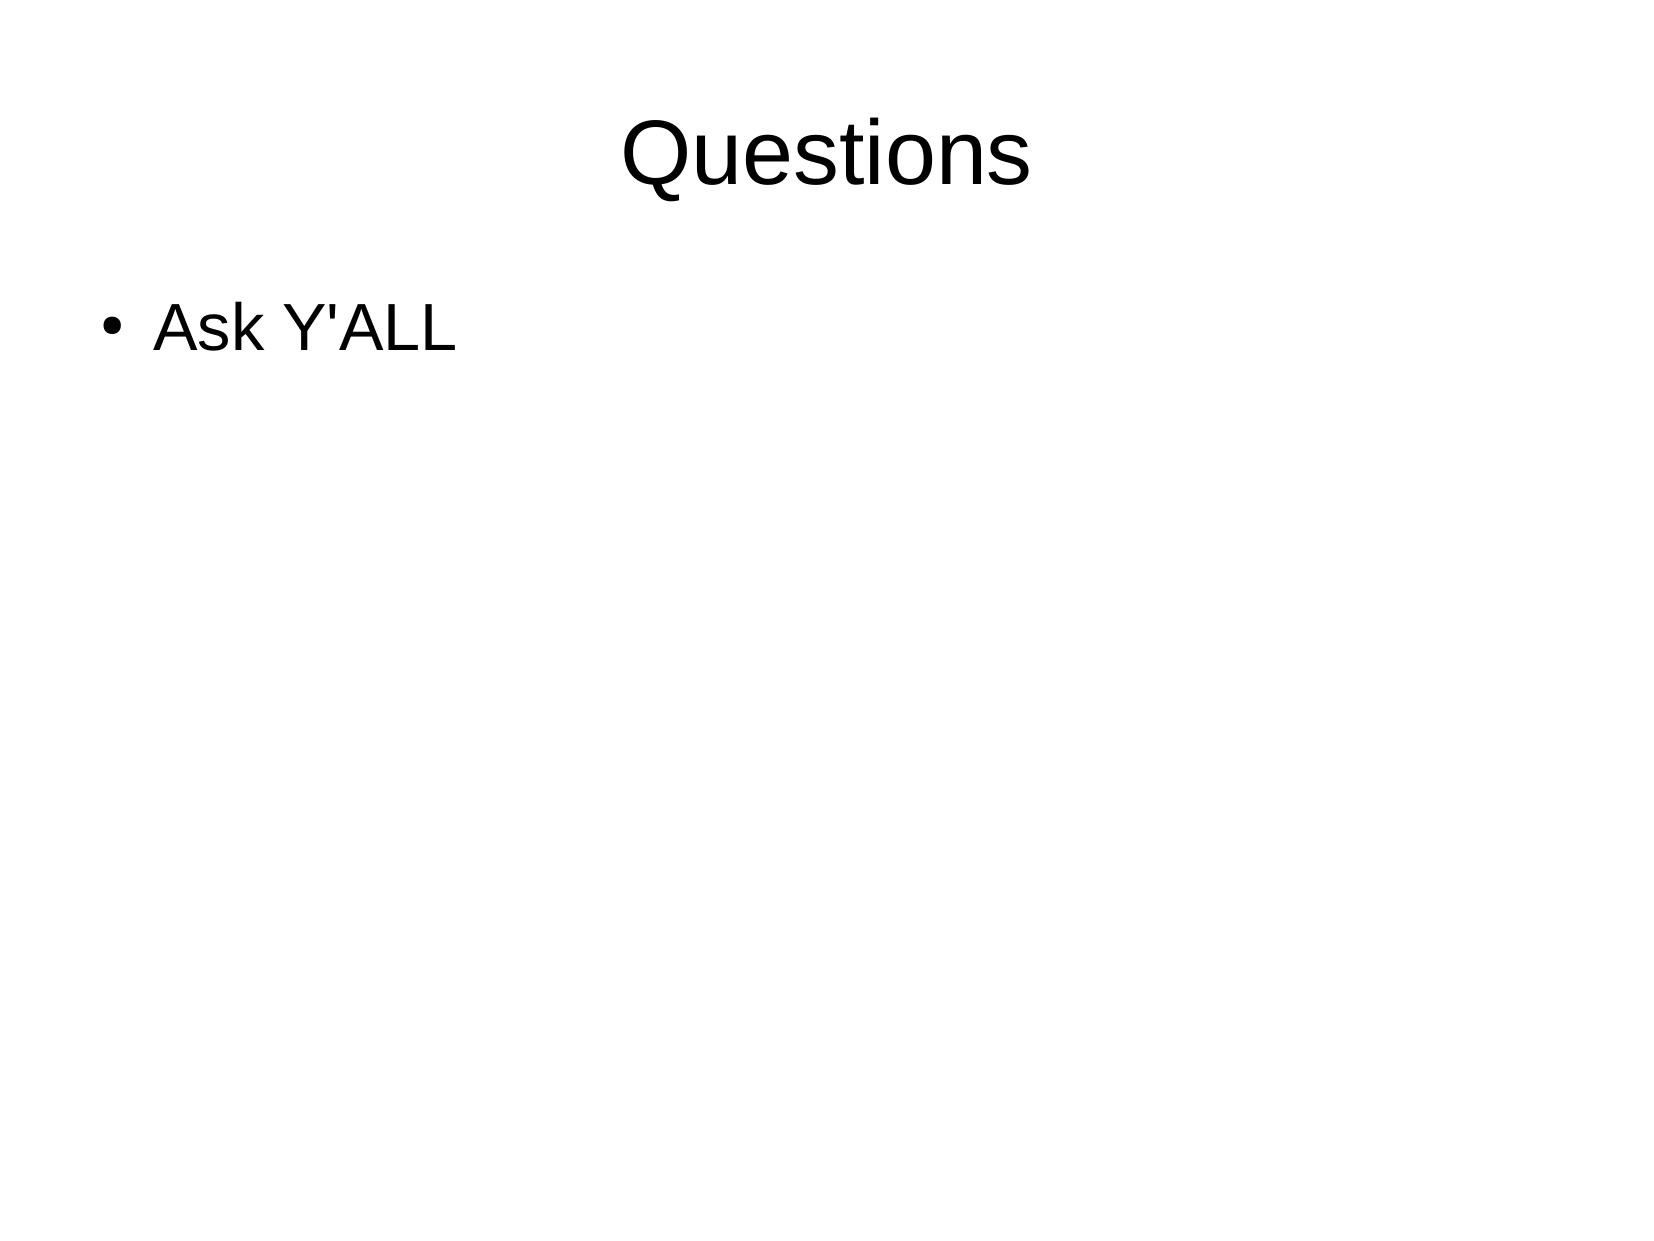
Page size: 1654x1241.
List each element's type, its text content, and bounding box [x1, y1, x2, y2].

list Ask Y'ALL [82, 290, 1538, 1010]
title Questions [82, 49, 1571, 257]
